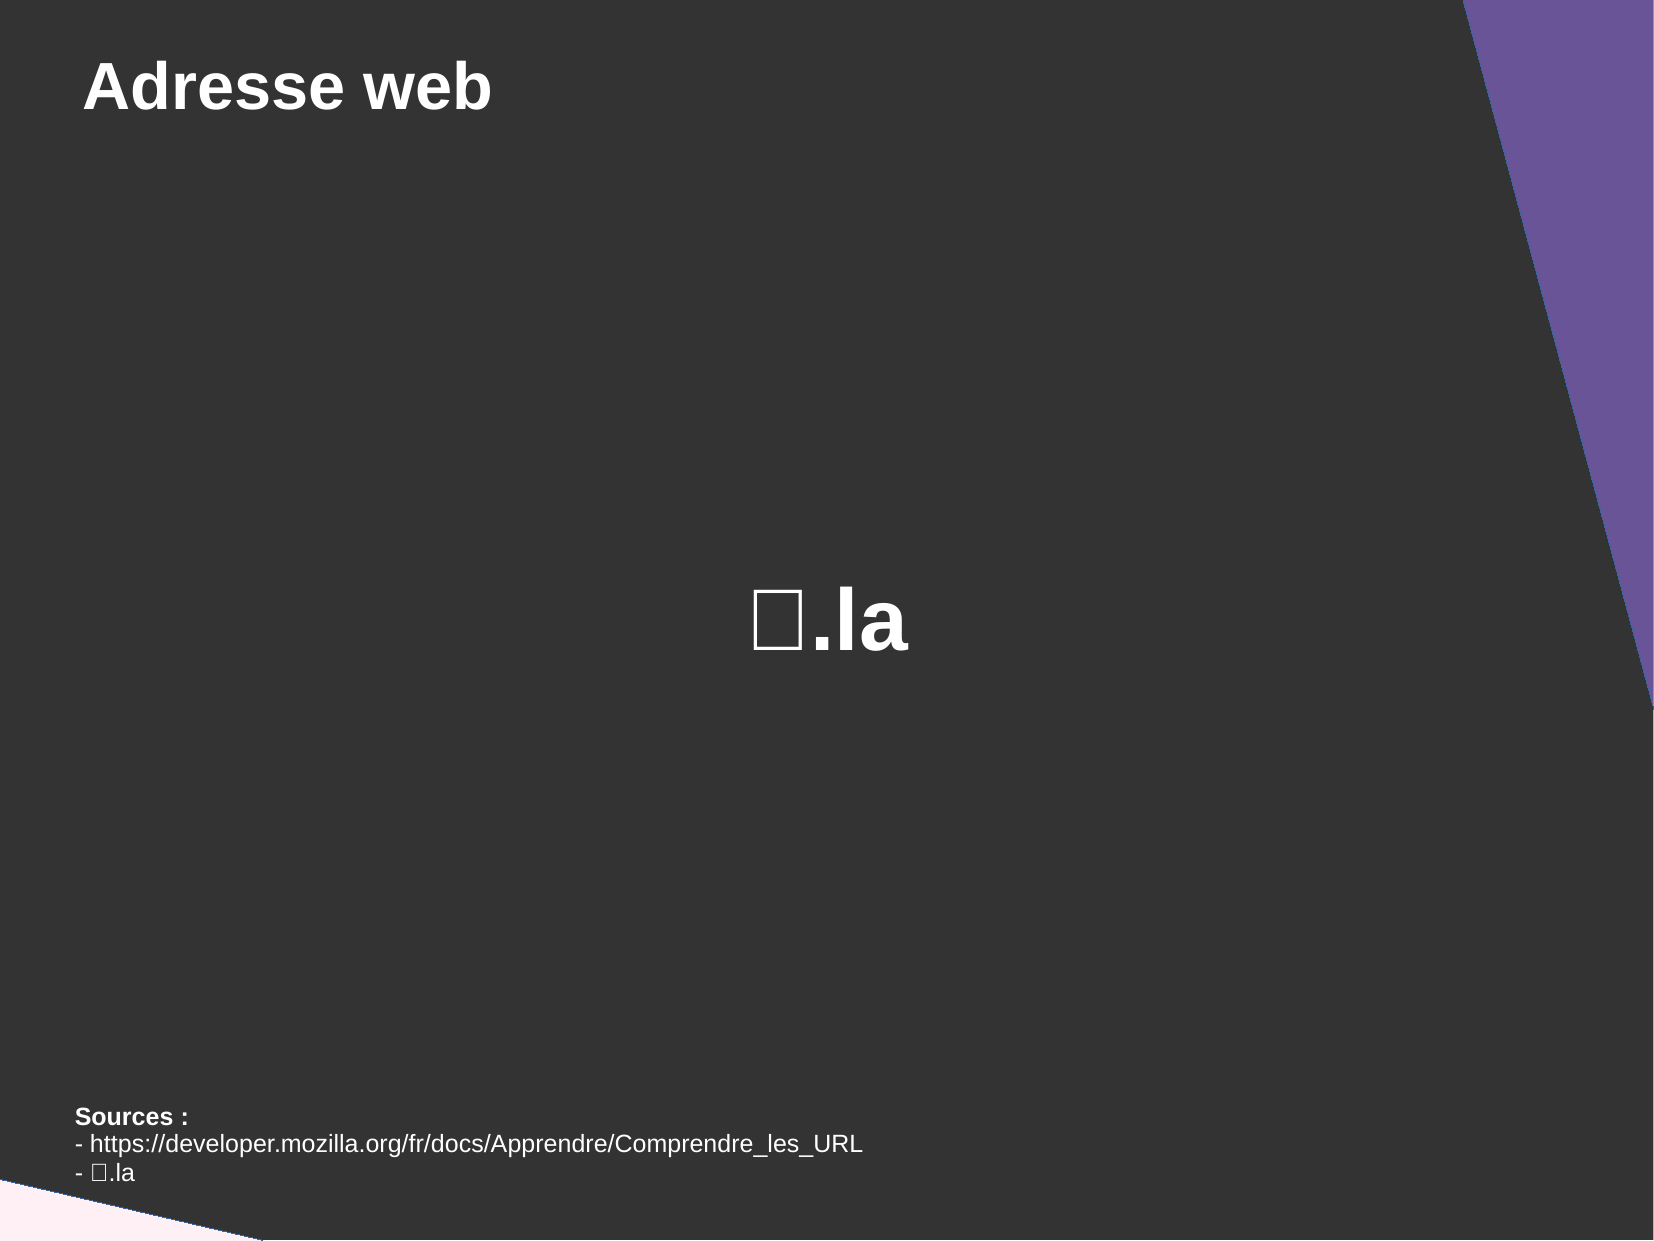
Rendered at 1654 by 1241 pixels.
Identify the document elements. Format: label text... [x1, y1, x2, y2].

text_box Sources : - https://developer.mozilla.org/fr/docs/Apprendre/Comprendre_les_URL - 💩.la [59, 1094, 1546, 1227]
title Adresse web [82, 49, 1503, 152]
title 💩.la [31, 571, 1622, 702]
text_box [0, 1179, 266, 1241]
text_box [1463, 0, 1654, 710]
